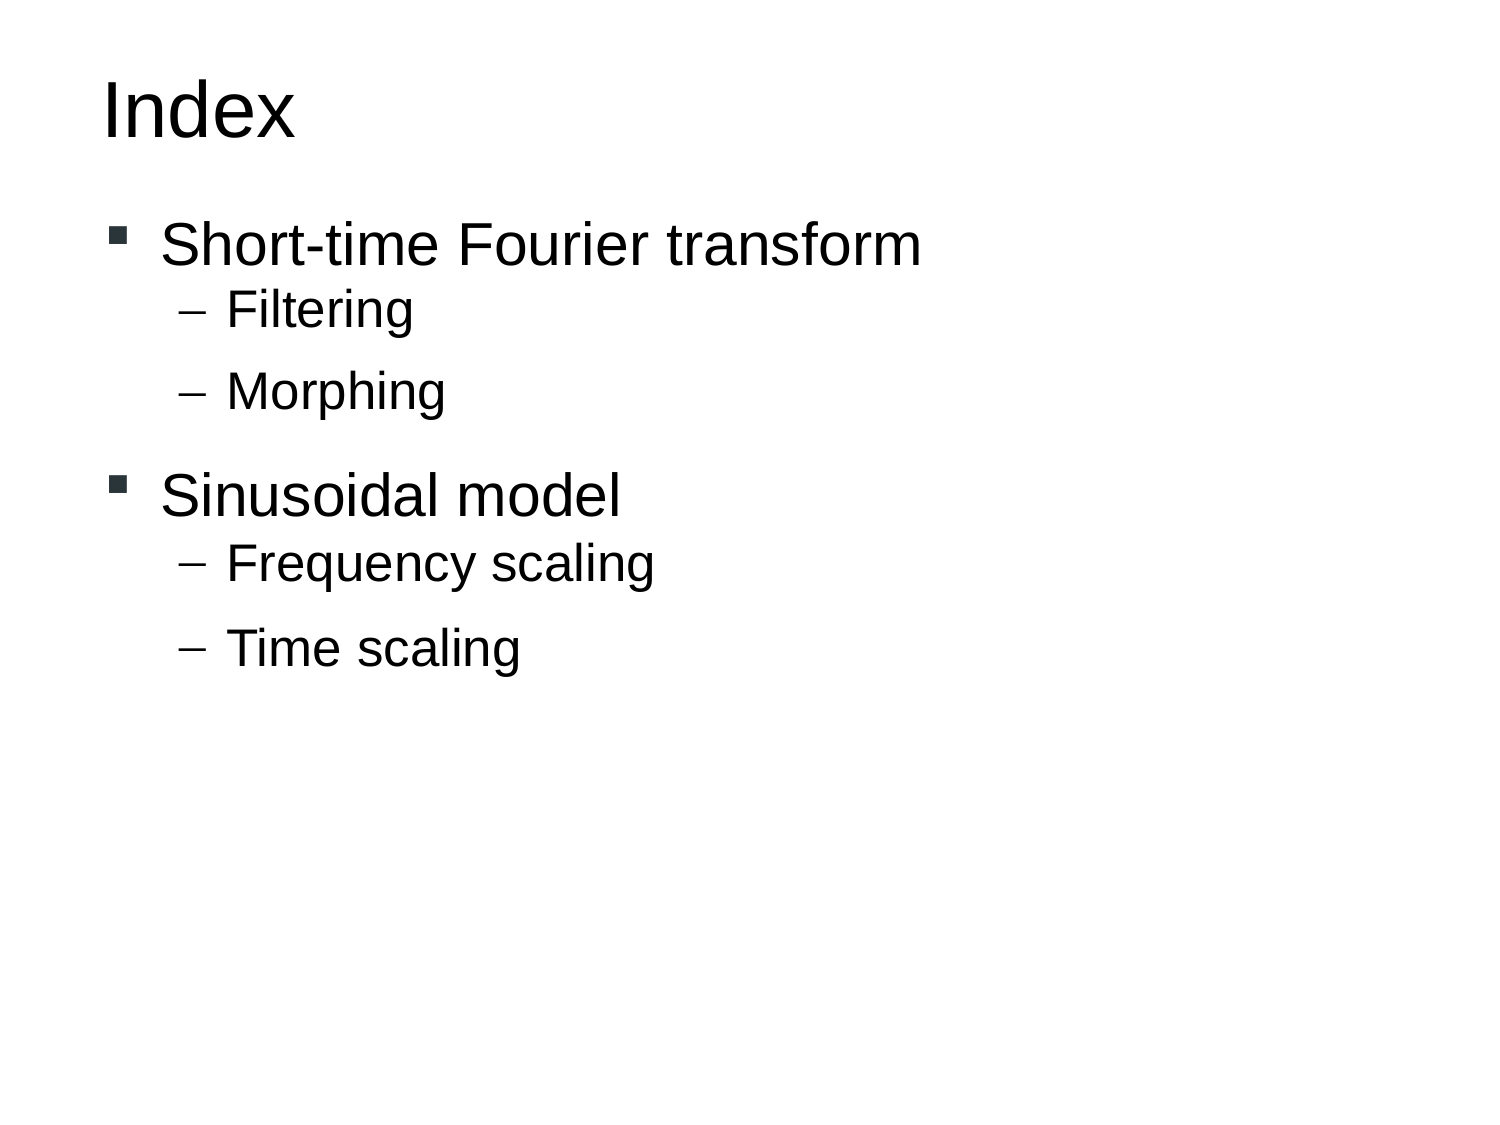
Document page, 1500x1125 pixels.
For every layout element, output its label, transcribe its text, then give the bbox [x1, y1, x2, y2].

title Index [73, 9, 1350, 198]
list Short-time Fourier transform Filtering Morphing Sinusoidal model Frequency scaling Time scaling [104, 210, 1381, 938]
